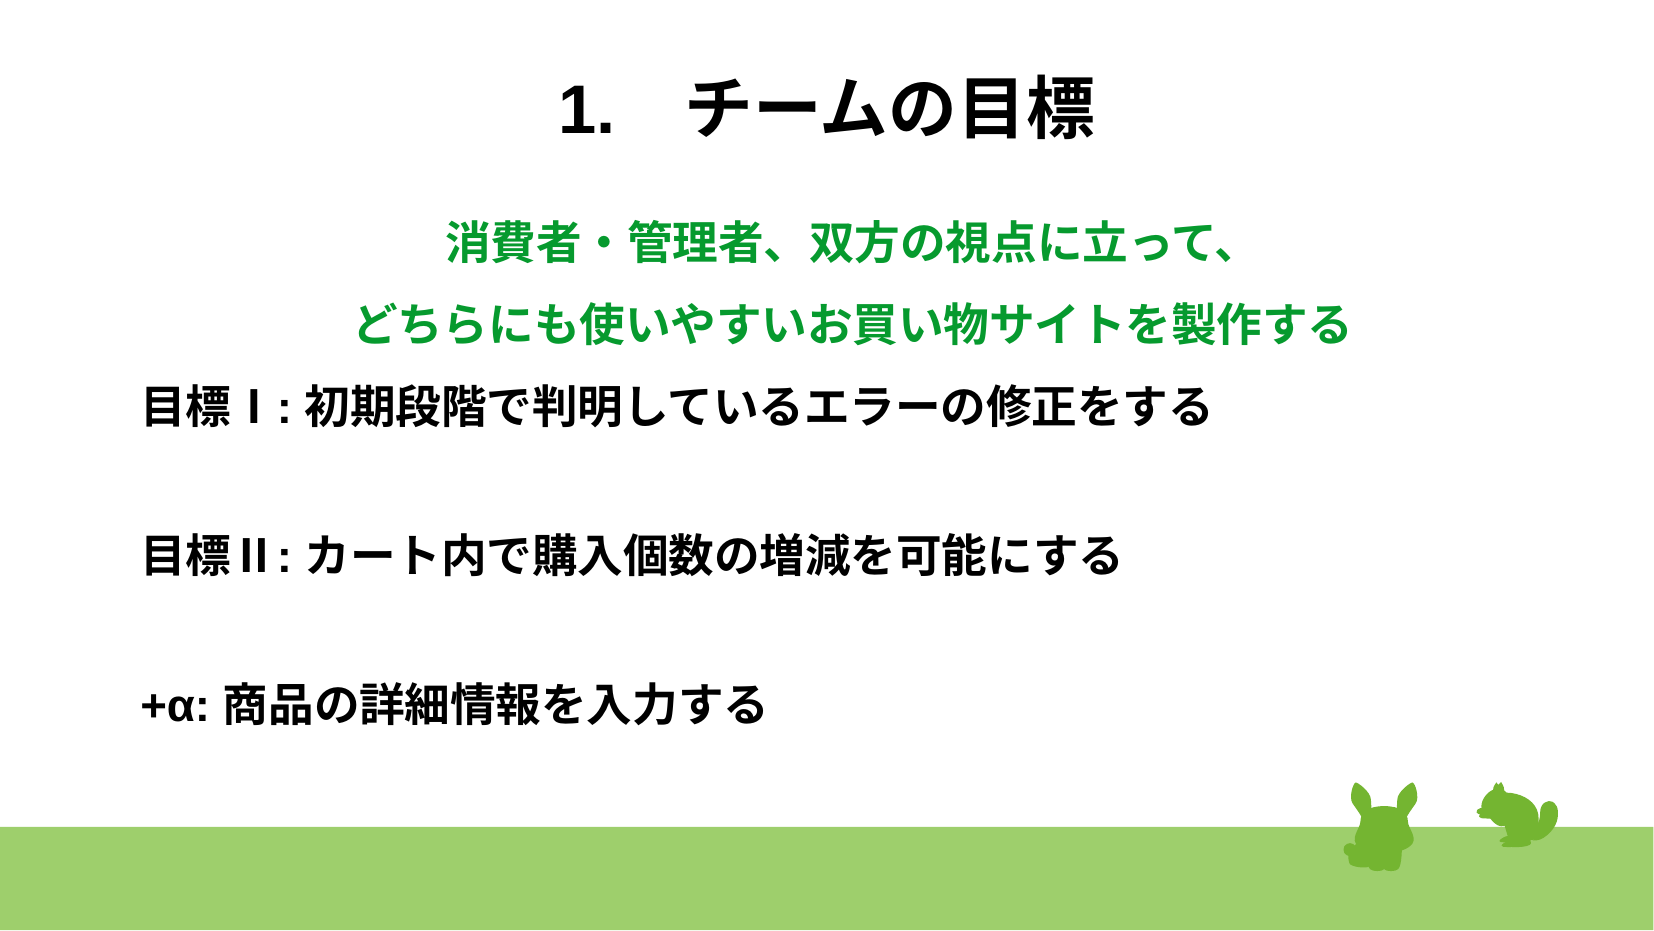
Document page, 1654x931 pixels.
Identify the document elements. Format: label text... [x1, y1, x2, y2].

list 消費者・管理者、双方の視点に立って、 どちらにも使いやすいお買い物サイトを製作する 目標Ⅰ: 初期段階で判明しているエラーの修正をする 目標Ⅱ: カート内で購入個数の増減を可能にする +α: 商品の詳細情報を入力する [88, 206, 1565, 739]
title 1. チームの目標 [88, 29, 1565, 178]
